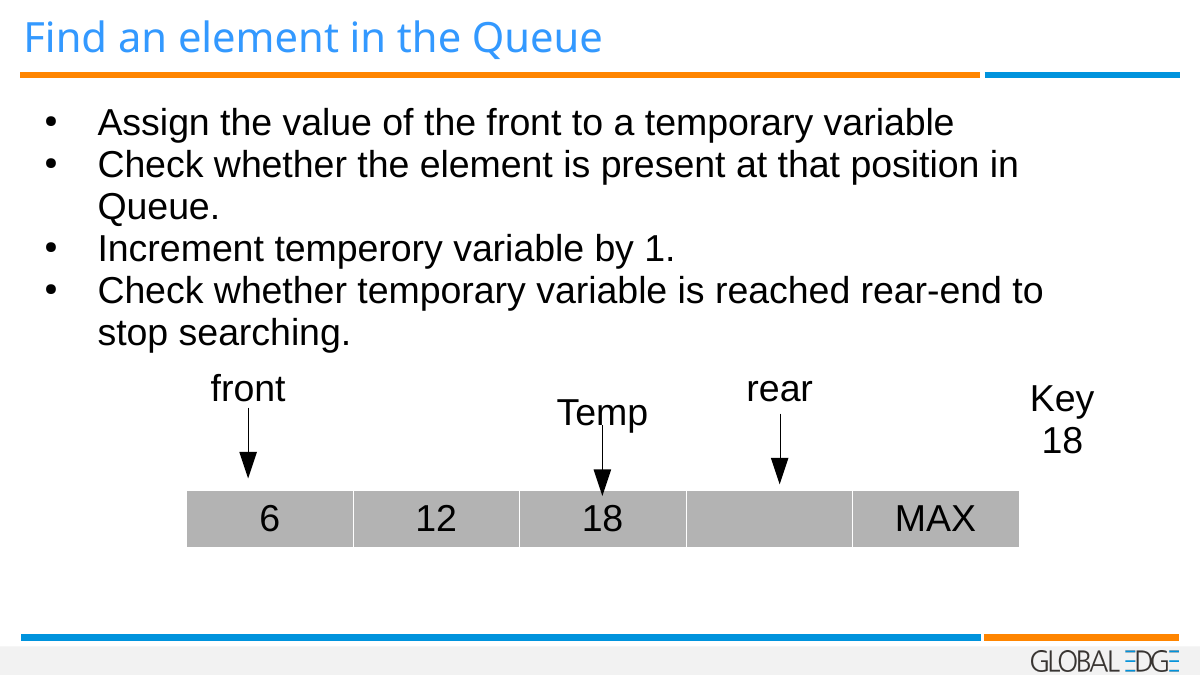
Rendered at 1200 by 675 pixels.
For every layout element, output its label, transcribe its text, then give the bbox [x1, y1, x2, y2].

text_box front [177, 359, 320, 431]
text_box Temp [531, 383, 674, 455]
table_header 12 [354, 491, 519, 547]
table_header 6 [187, 491, 353, 547]
text_box rear [708, 360, 851, 432]
text_box Key 18 [968, 377, 1146, 461]
table_header 18 [520, 491, 686, 547]
table_header [687, 491, 852, 547]
text_box Assign the value of the front to a temporary variable Check whether the element is present at that position in Queue. Increment temperory variable by 1. Check whether temporary variable is reached rear-end to stop searching. [11, 94, 1123, 362]
picture [1031, 650, 1179, 672]
title Find an element in the Queue [12, 9, 1088, 63]
table_header MAX [853, 491, 1019, 547]
